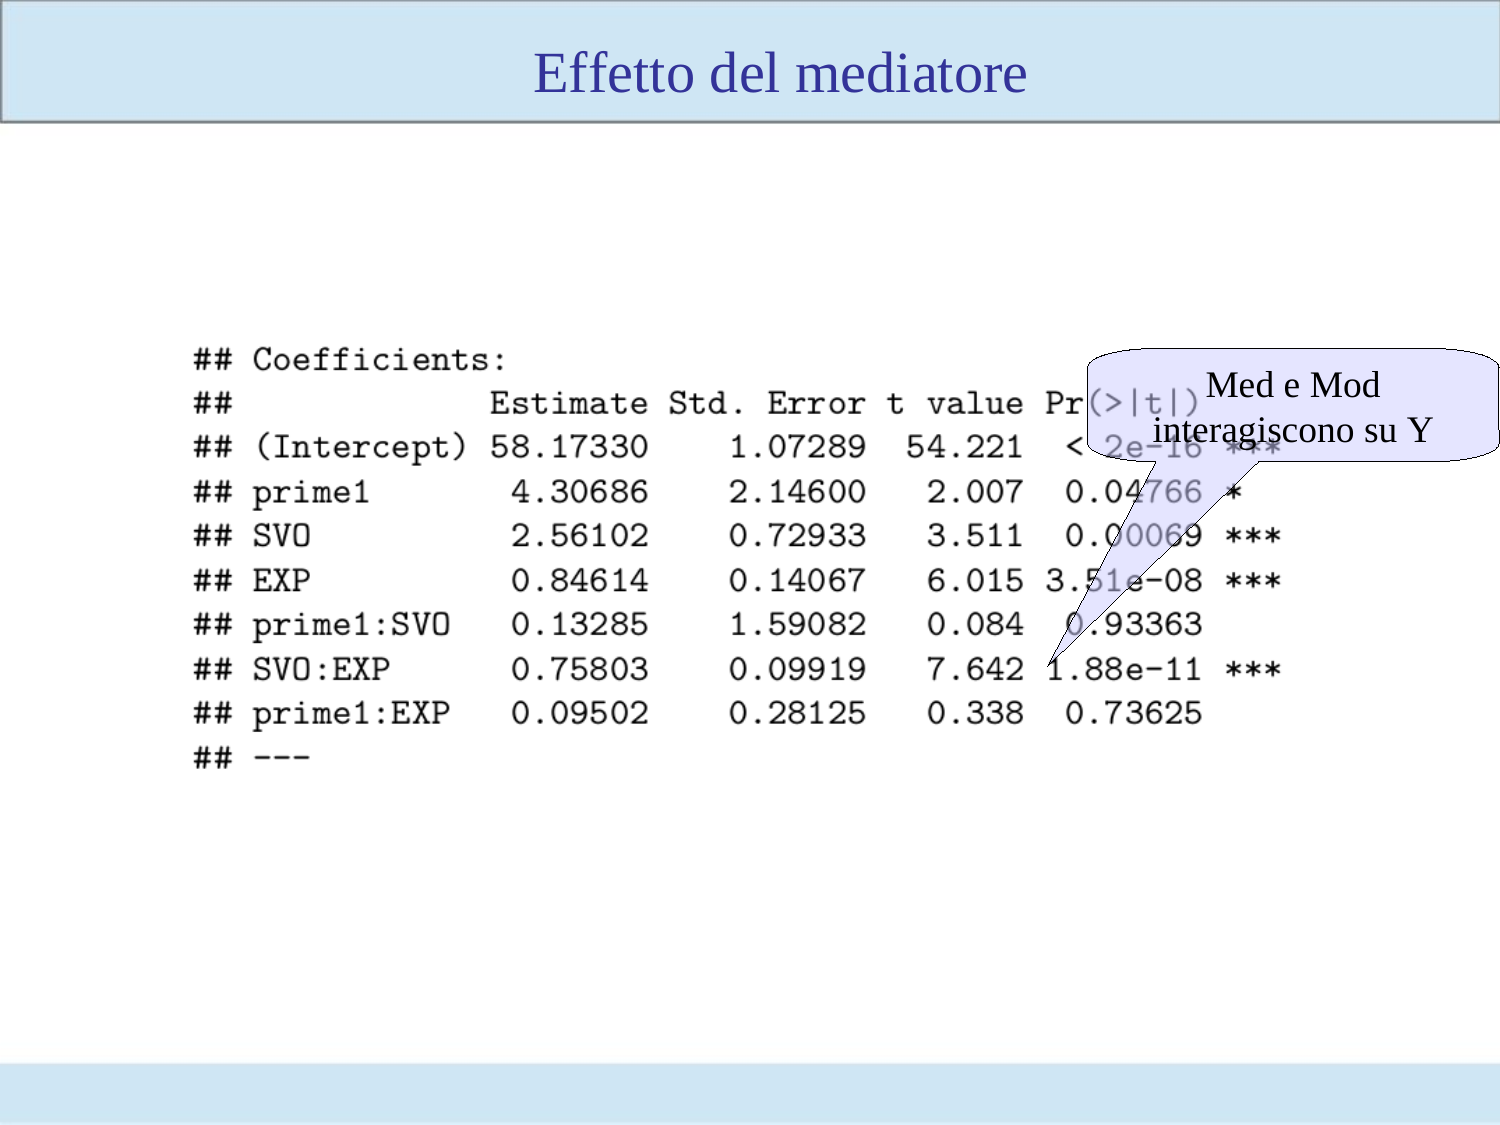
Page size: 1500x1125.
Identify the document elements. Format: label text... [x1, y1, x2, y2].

text_box Med e Mod interagiscono su Y [1047, 348, 1500, 667]
picture [0, 0, 1500, 1125]
title Effetto del mediatore [249, 21, 1313, 117]
